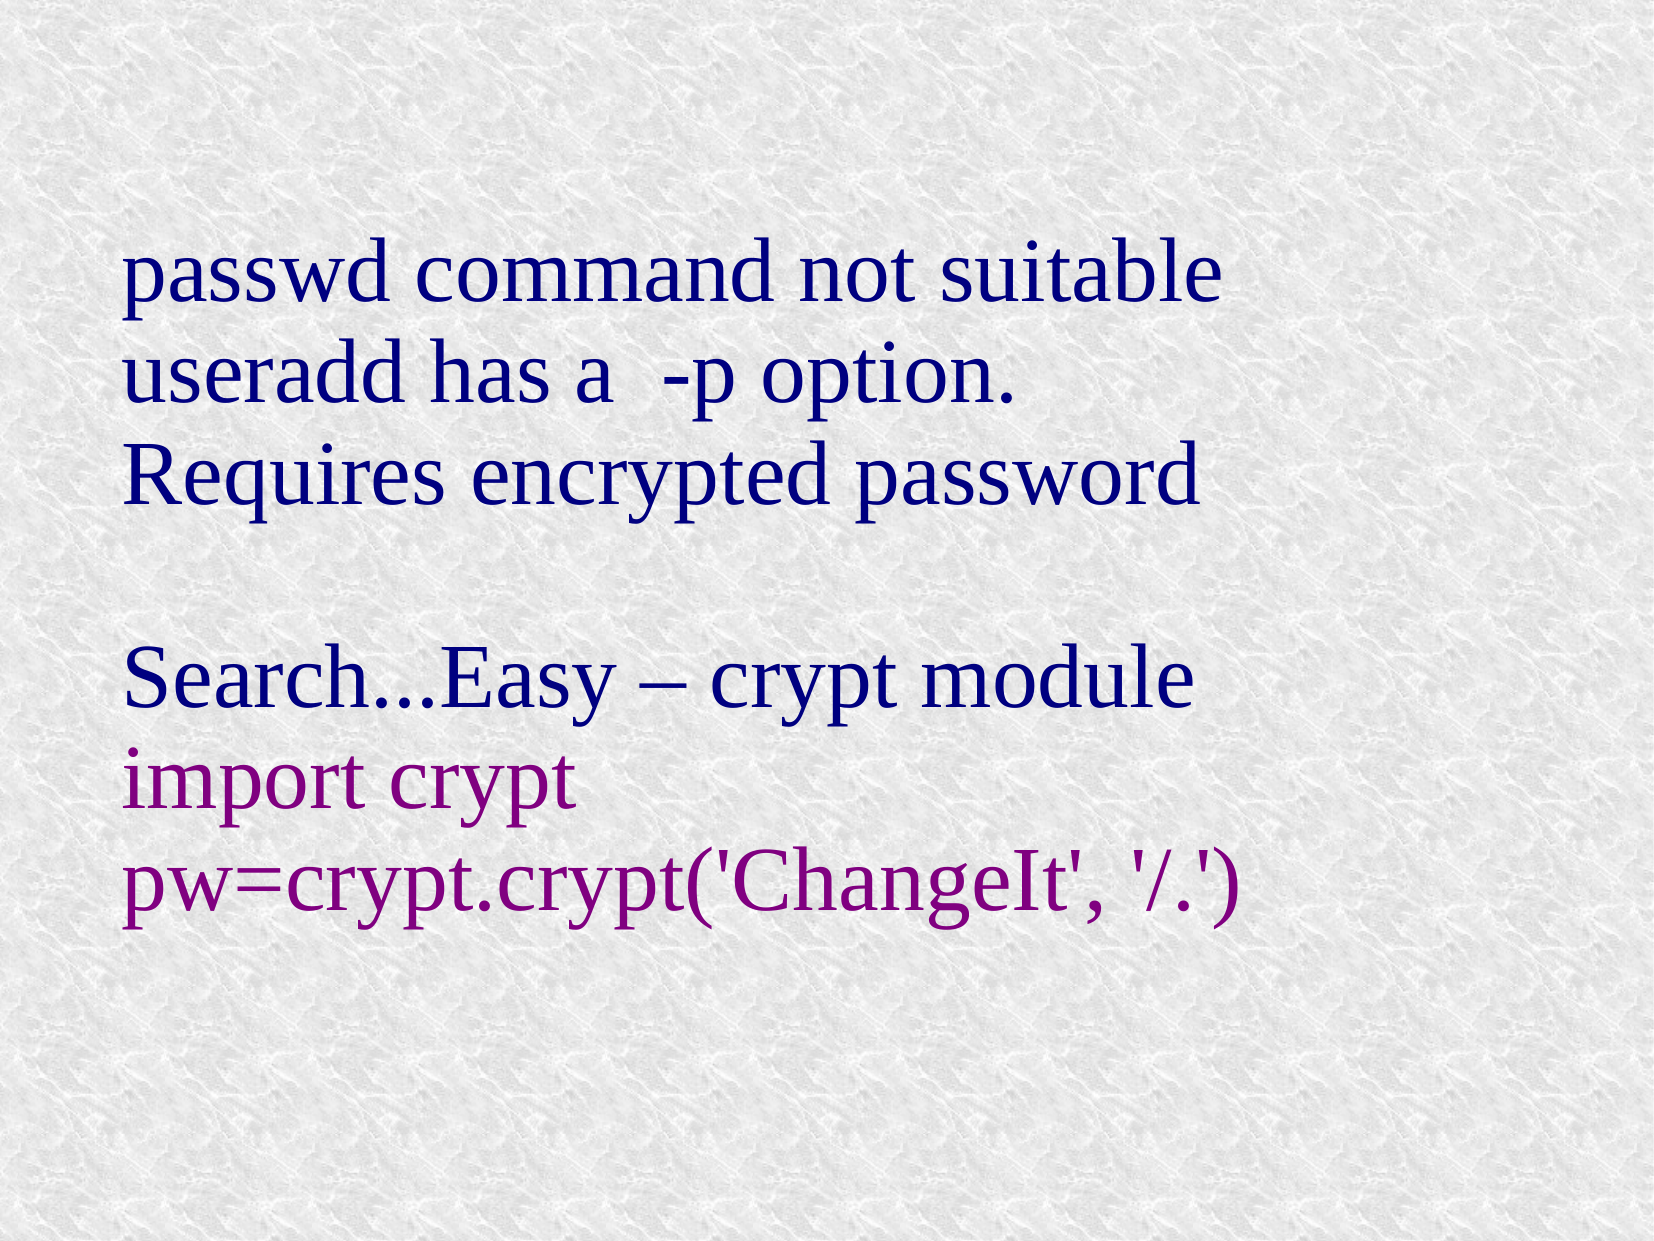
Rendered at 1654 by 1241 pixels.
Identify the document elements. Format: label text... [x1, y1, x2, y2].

picture [0, 0, 1654, 1241]
title passwd command not suitable useradd has a -p option. Requires encrypted password Search...Easy – crypt module import crypt pw=crypt.crypt('ChangeIt', '/.') [121, 185, 1534, 965]
